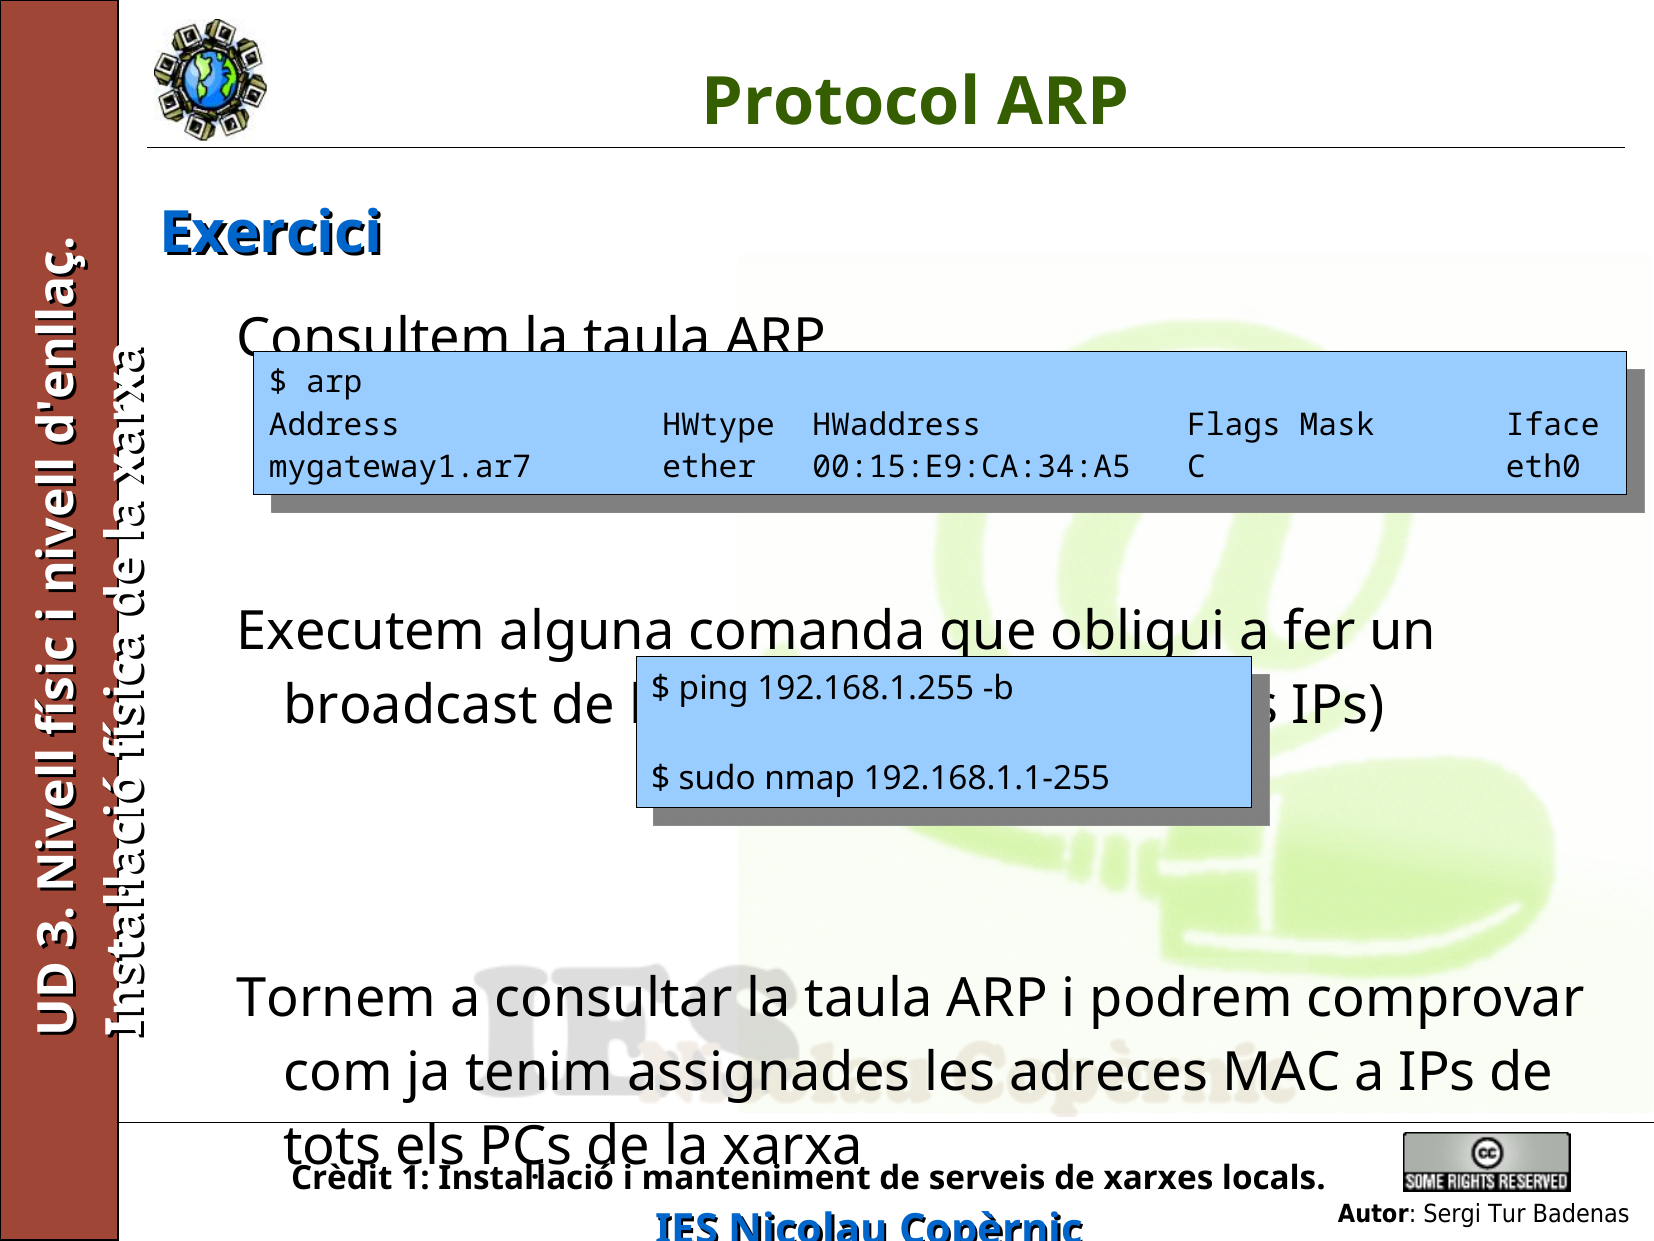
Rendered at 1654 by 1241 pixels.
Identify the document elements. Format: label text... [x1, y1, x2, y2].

picture [154, 19, 268, 142]
picture [466, 252, 1654, 1117]
list Exercici Consultem la taula ARP Executem alguna comanda que obligui a fer un broadcast de la xarxa (utilitzar totes les IPs) Tornem a consultar la taula ARP i podrem comprovar com ja tenim assignades les adreces MAC a IPs de tots els PCs de la xarxa [141, 189, 1630, 1025]
text_box $ arp Address HWtype HWaddress Flags Mask Iface mygateway1.ar7 ether 00:15:E9:CA:34:A5 C eth0 [253, 351, 1627, 463]
text_box $ ping 192.168.1.255 -b $ sudo nmap 192.168.1.1-255 [636, 656, 1252, 772]
title Protocol ARP [171, 49, 1654, 148]
picture [1403, 1132, 1571, 1192]
